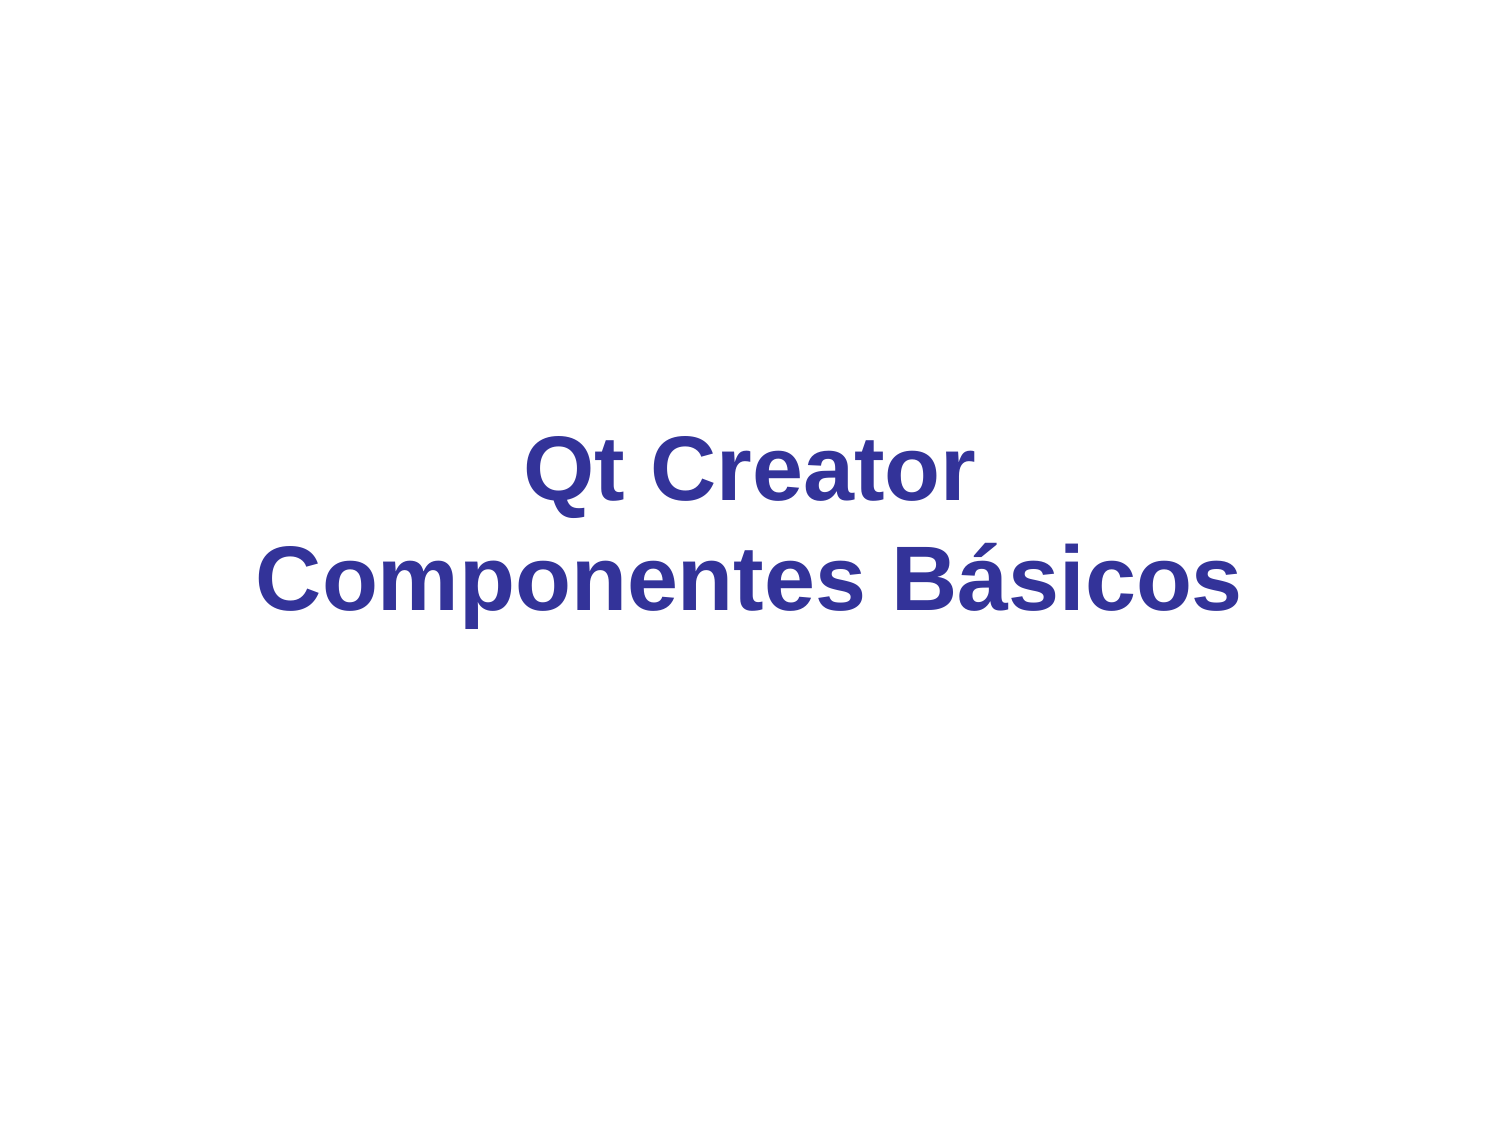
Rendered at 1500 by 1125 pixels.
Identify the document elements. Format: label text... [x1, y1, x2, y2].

title Qt Creator Componentes Básicos [53, 427, 1447, 610]
